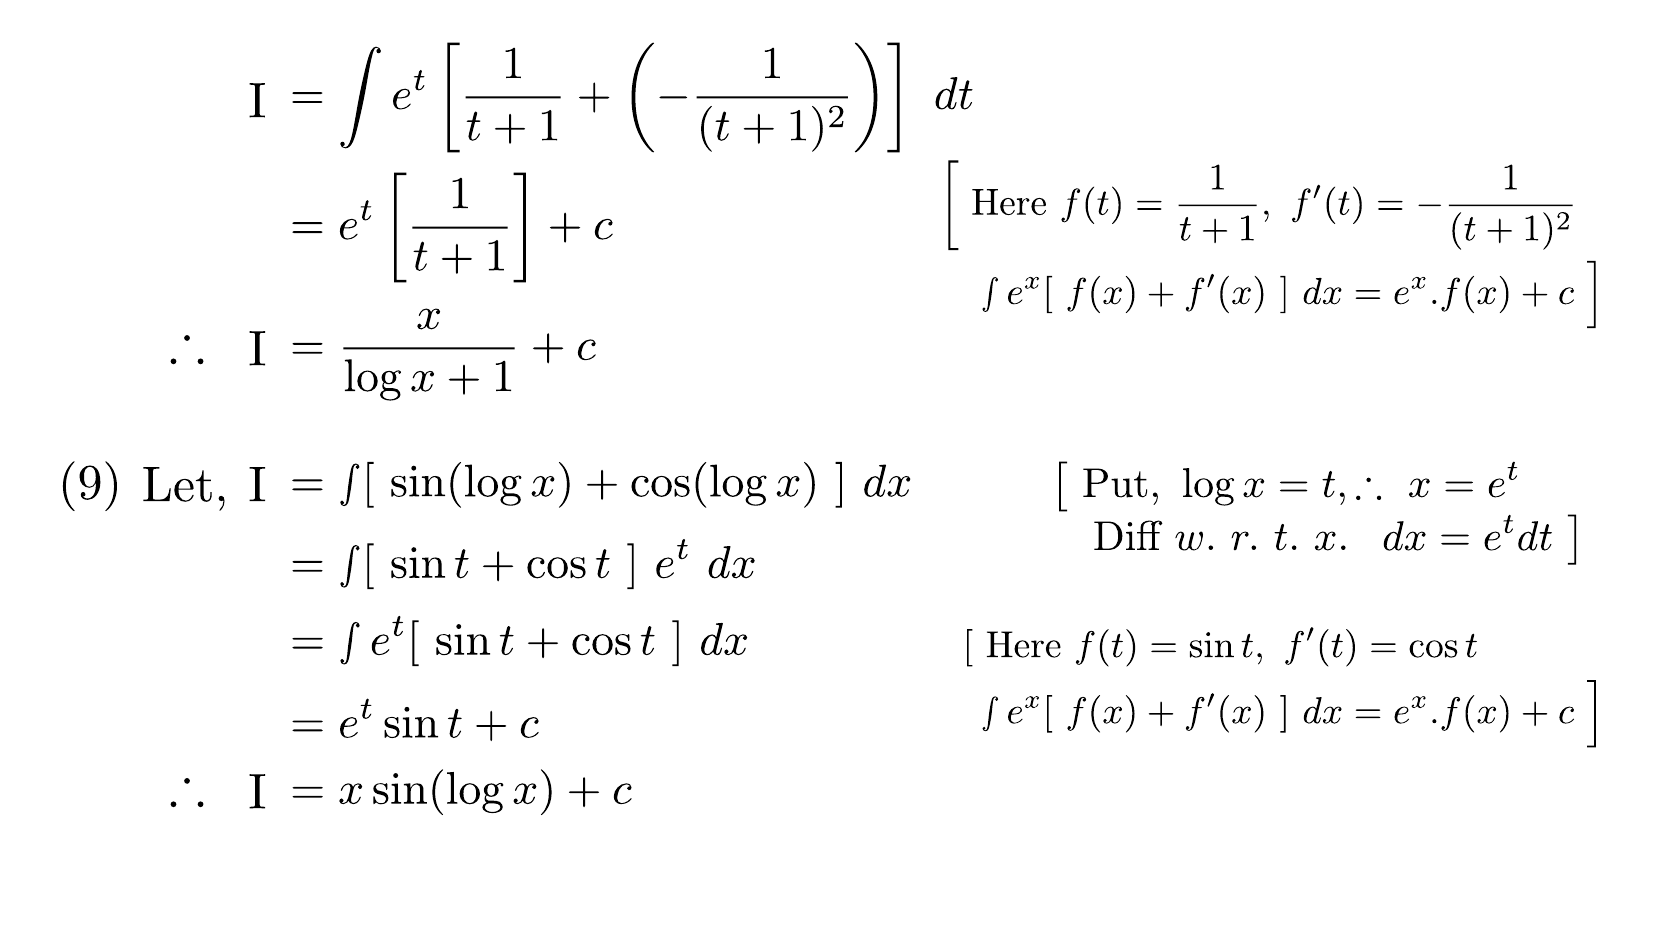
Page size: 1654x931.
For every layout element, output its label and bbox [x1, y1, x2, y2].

text_box [1094, 520, 1346, 551]
text_box [60, 461, 117, 512]
text_box [170, 335, 204, 365]
text_box [291, 538, 755, 590]
text_box [249, 774, 266, 809]
text_box [291, 461, 911, 508]
title [47, 36, 1607, 898]
text_box [1052, 461, 1518, 512]
text_box [249, 467, 266, 502]
text_box [249, 331, 266, 366]
text_box [982, 260, 1596, 329]
text_box [291, 308, 596, 401]
text_box [940, 160, 1573, 251]
text_box [291, 172, 613, 283]
text_box [292, 698, 539, 742]
text_box [292, 615, 748, 667]
text_box [1383, 514, 1577, 565]
text_box [292, 769, 632, 816]
text_box [143, 467, 225, 511]
text_box [964, 627, 1478, 667]
text_box [982, 680, 1596, 748]
text_box [170, 777, 204, 808]
text_box [291, 42, 973, 153]
text_box [249, 83, 265, 118]
